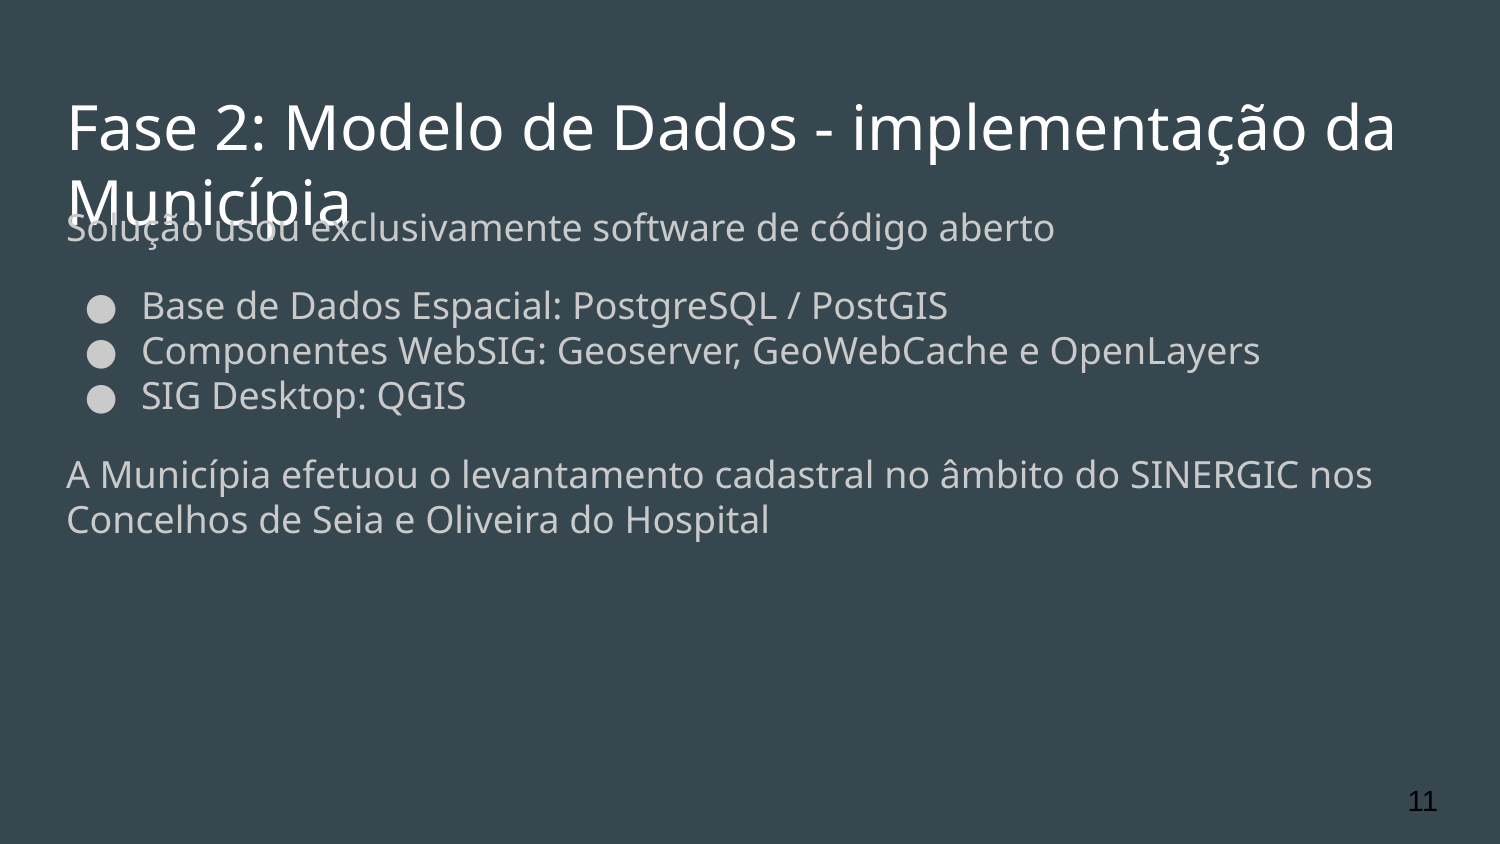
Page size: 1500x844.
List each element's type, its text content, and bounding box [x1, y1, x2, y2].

slide_number <number> [1392, 767, 1483, 833]
list Solução usou exclusivamente software de código aberto Base de Dados Espacial: PostgreSQL / PostGIS Componentes WebSIG: Geoserver, GeoWebCache e OpenLayers SIG Desktop: QGIS A Municípia efetuou o levantamento cadastral no âmbito do SINERGIC nos Concelhos de Seia e Oliveira do Hospital [51, 189, 1449, 750]
title Fase 2: Modelo de Dados - implementação da Municípia [51, 72, 1449, 167]
